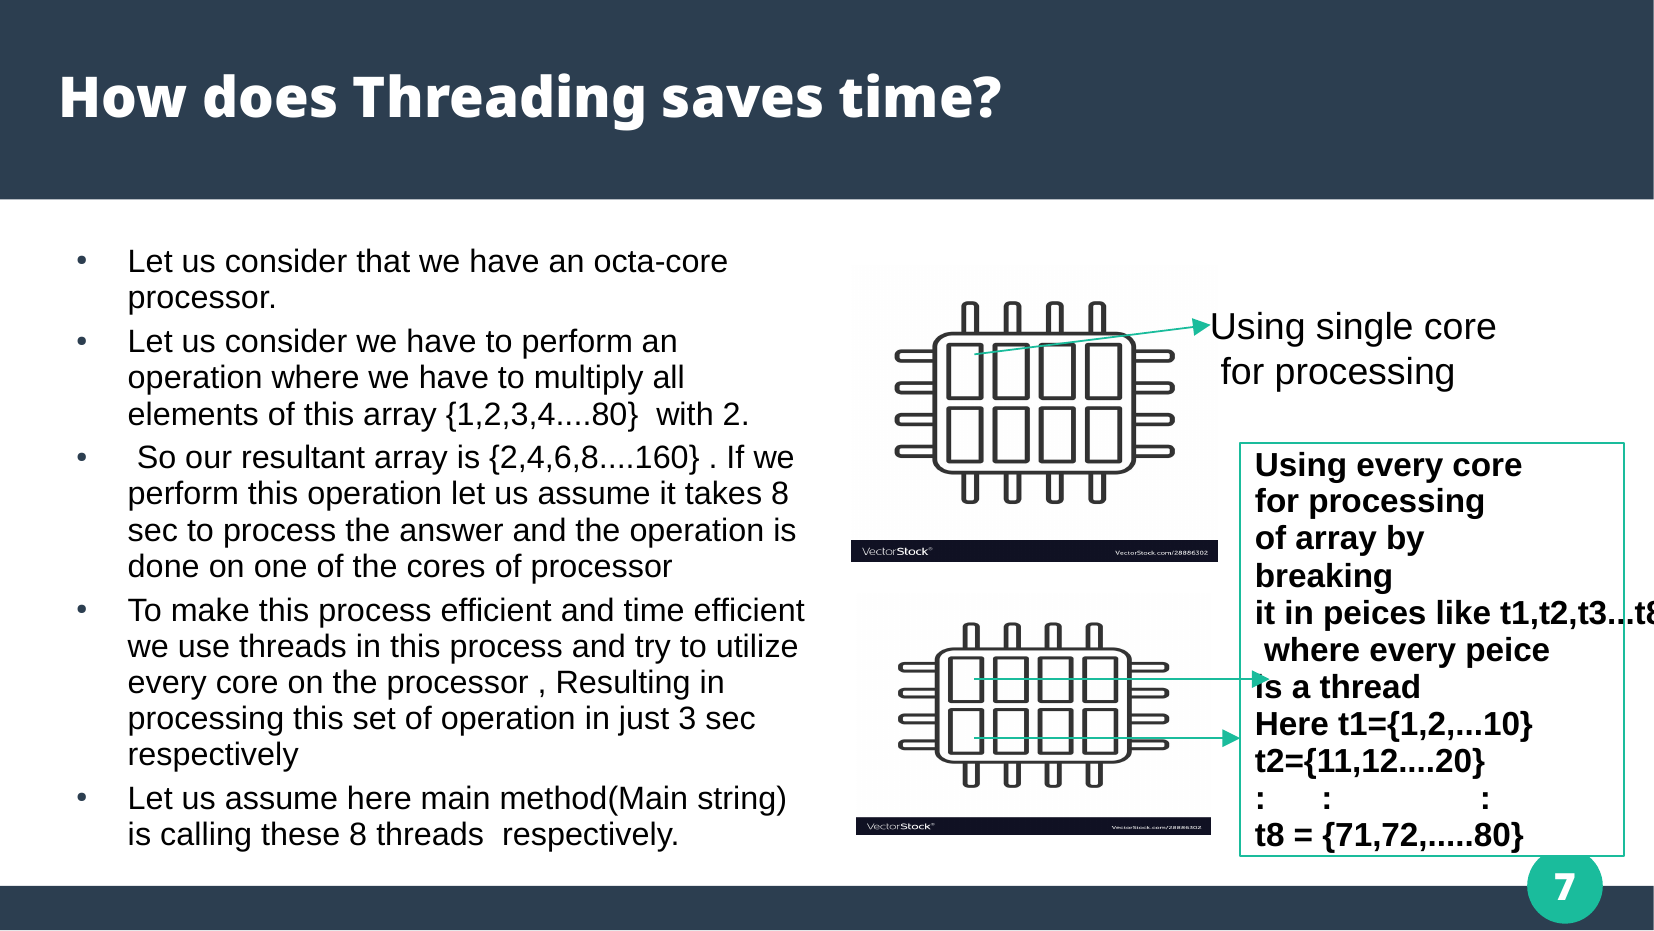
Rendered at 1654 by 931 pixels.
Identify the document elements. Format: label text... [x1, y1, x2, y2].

picture [845, 265, 1218, 562]
list Let us consider that we have an octa-core processor. Let us consider we have to perform an operation where we have to multiply all elements of this array {1,2,3,4....80} with 2. So our resultant array is {2,4,6,8....160} . If we perform this operation let us assume it takes 8 sec to process the answer and the operation is done on one of the cores of processor To make this process efficient and time efficient we use threads in this process and try to utilize every core on the processor , Resulting in processing this set of operation in just 3 sec respectively Let us assume here main method(Main string) is calling these 8 threads respectively. [59, 243, 809, 864]
picture [856, 593, 1211, 835]
title How does Threading saves time? [59, 37, 1595, 155]
text_box Using single core for processing [1195, 295, 1654, 401]
text_box Using every core for processing of array by breaking it in peices like t1,t2,t3...t8 where every peice is a thread Here t1={1,2,...10} t2={11,12....20} : : : t8 = {71,72,.....80} [1240, 442, 1625, 857]
